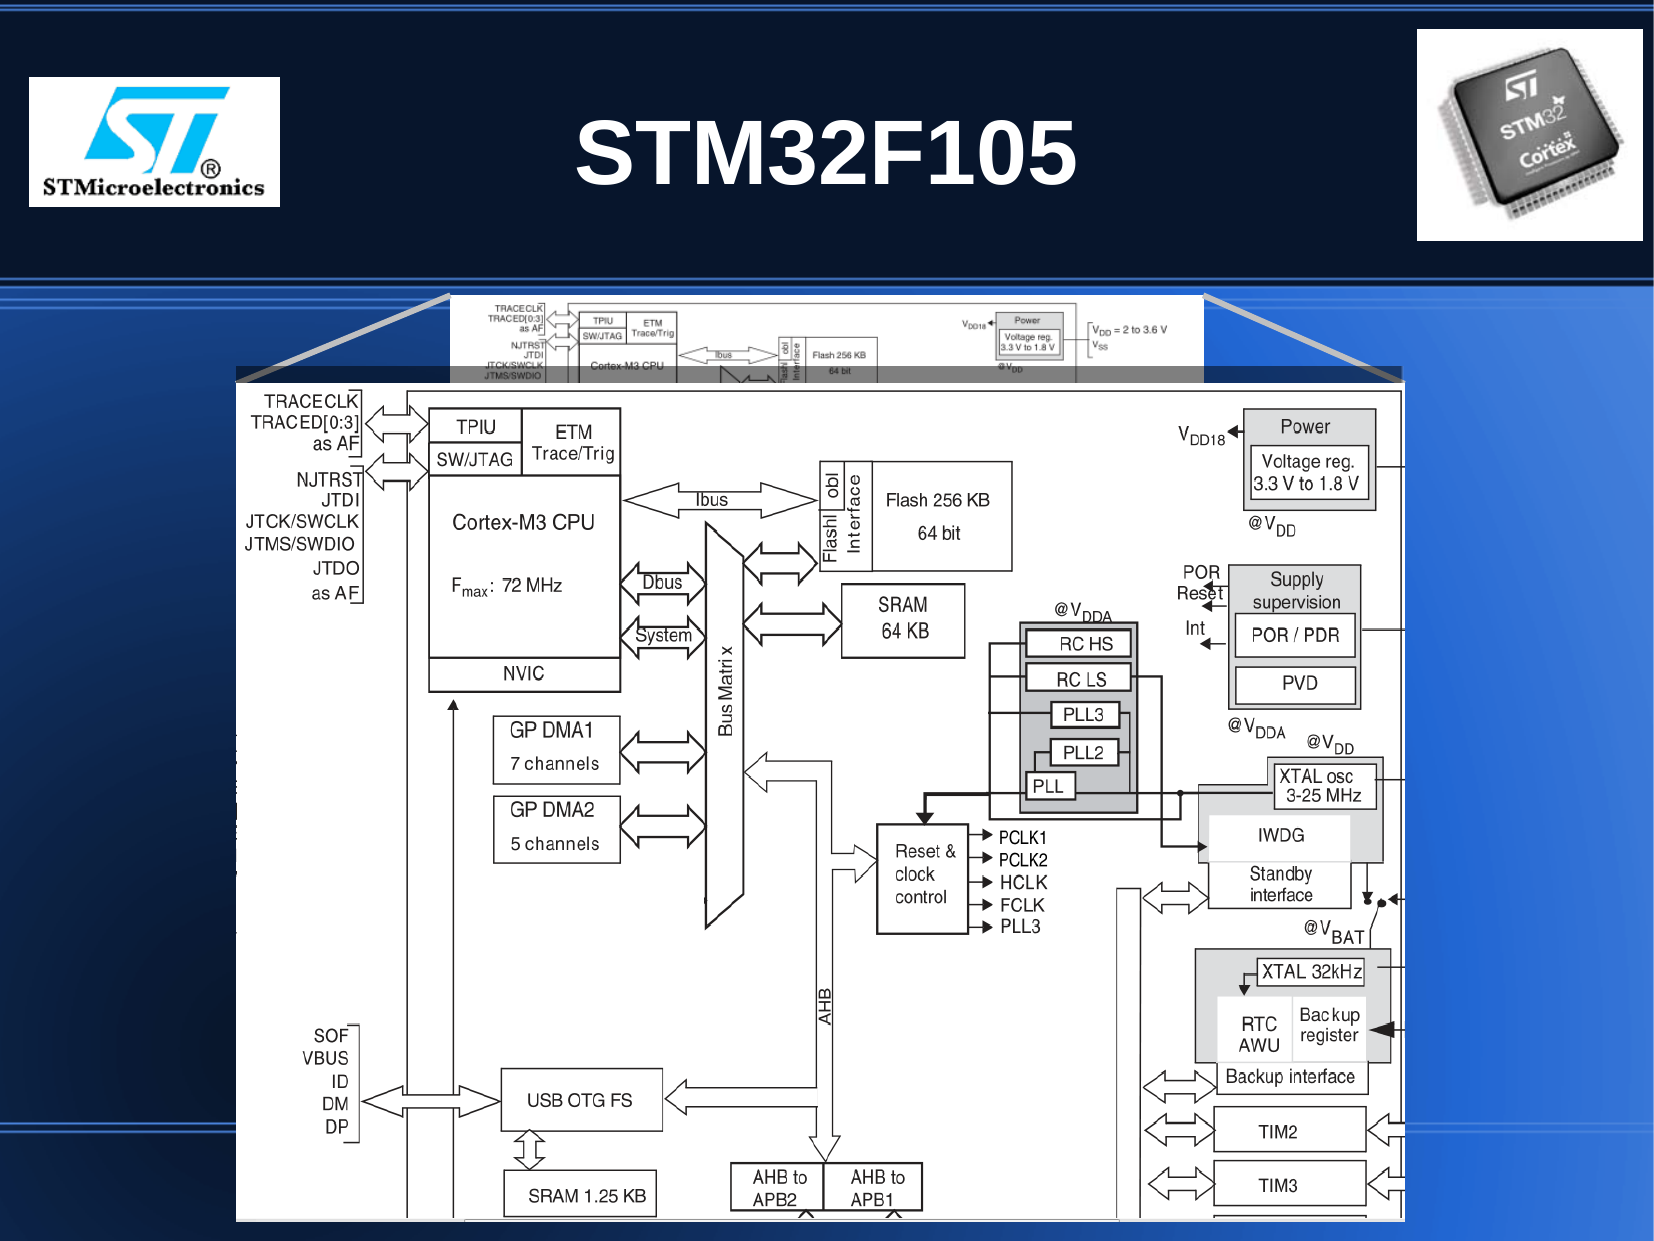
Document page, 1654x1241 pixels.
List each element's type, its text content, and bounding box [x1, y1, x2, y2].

picture [0, 0, 1654, 1241]
title STM32F105 [82, 49, 1571, 257]
